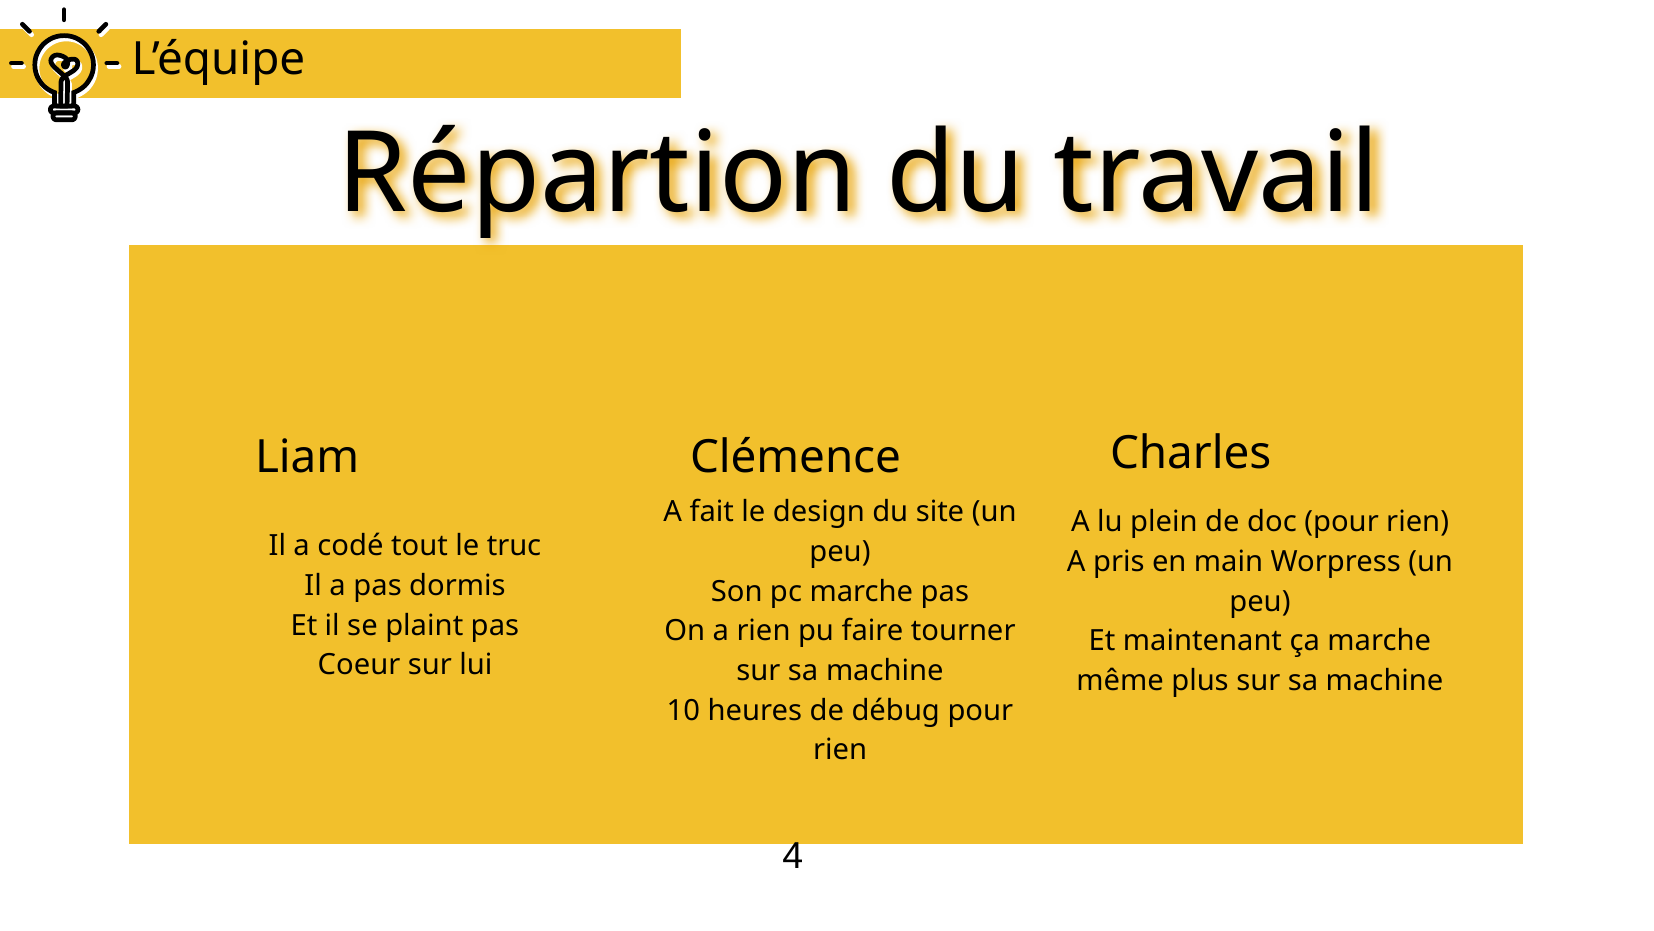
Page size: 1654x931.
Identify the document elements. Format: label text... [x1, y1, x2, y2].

title Clémence [690, 423, 1006, 487]
title Charles [1110, 419, 1426, 480]
title L’équipe [131, 16, 578, 97]
text_box Il a codé tout le truc Il a pas dormis Et il se plaint pas Coeur sur lui [210, 484, 601, 723]
title Liam [255, 423, 571, 484]
text_box A fait le design du site (un peu) Son pc marche pas On a rien pu faire tourner sur sa machine 10 heures de débug pour rien [645, 490, 1036, 769]
text_box A lu plein de doc (pour rien) A pris en main Worpress (un peu) Et maintenant ça marche même plus sur sa machine [1065, 480, 1456, 719]
title Répartion du travail [265, 88, 1381, 248]
text_box <numéro> [767, 826, 1300, 884]
